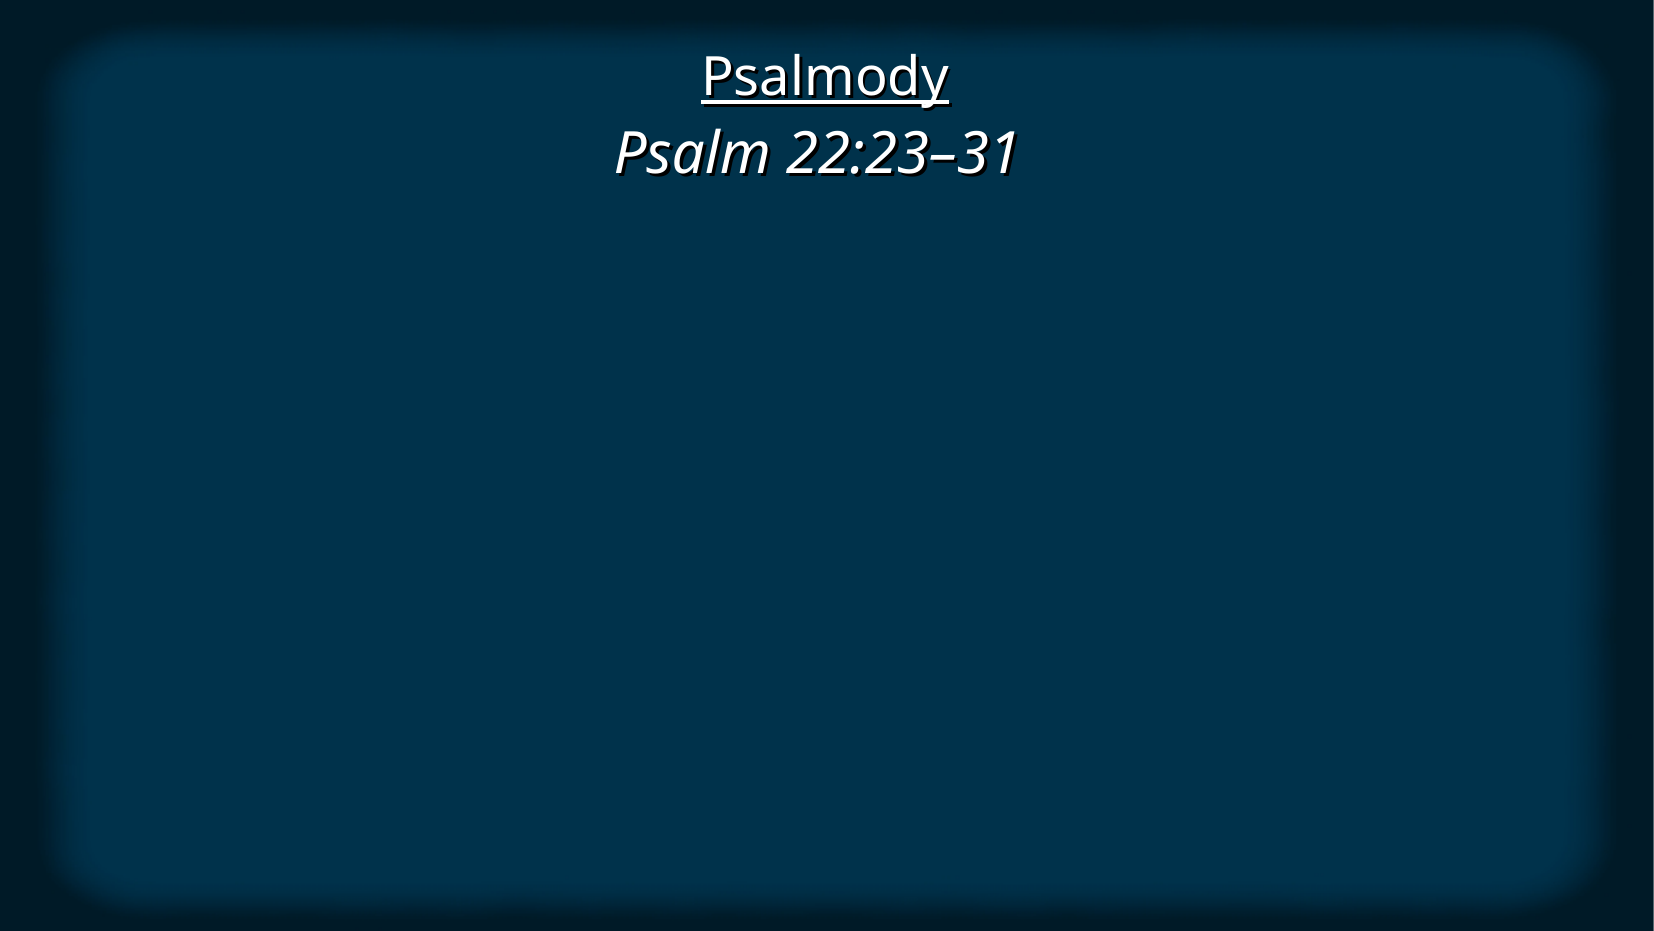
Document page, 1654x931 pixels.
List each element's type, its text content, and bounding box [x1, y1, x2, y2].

text_box Psalmody Psalm 22:23–31 [75, 30, 1576, 194]
picture [0, 0, 1654, 931]
